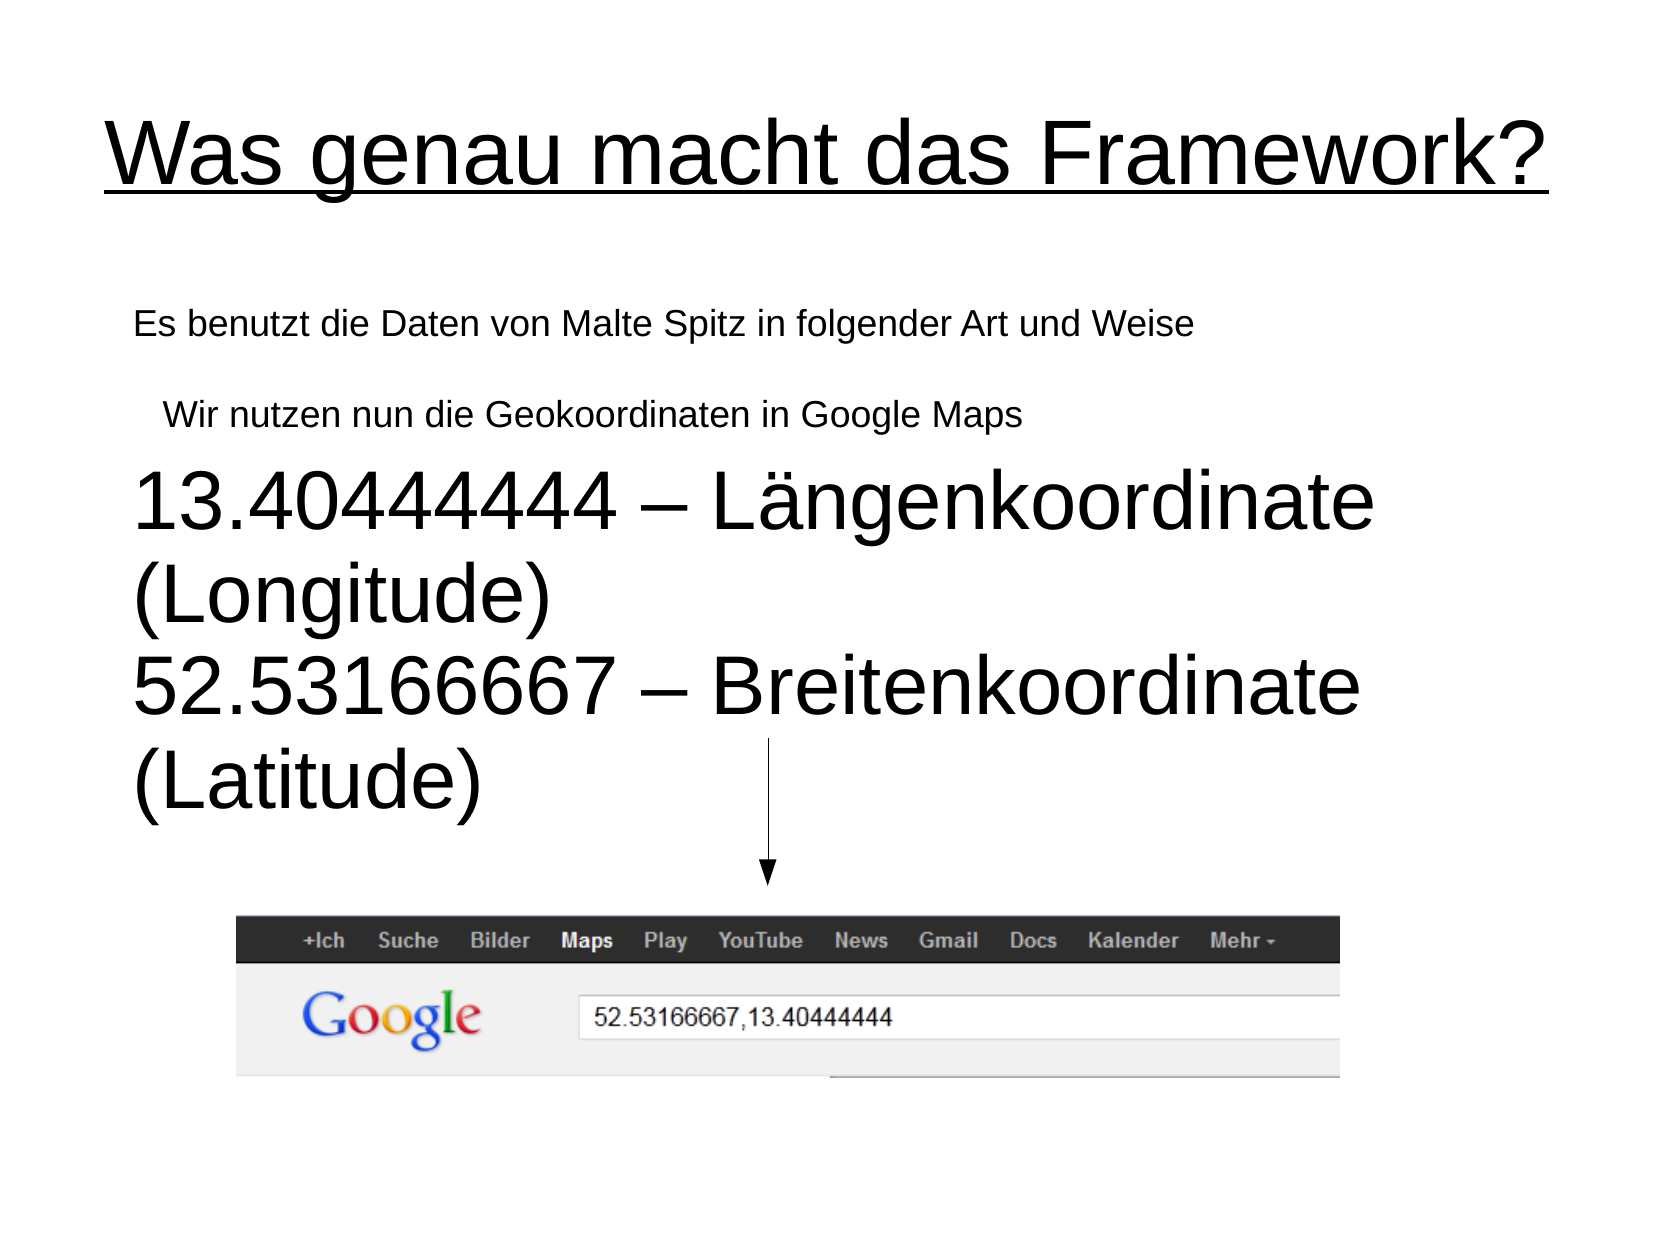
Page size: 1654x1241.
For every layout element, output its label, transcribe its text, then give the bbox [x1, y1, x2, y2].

picture [236, 915, 1340, 1078]
text_box 13.40444444 – Längenkoordinate (Longitude) 52.53166667 – Breitenkoordinate (Latitude) [118, 446, 1477, 857]
title Was genau macht das Framework? [82, 49, 1571, 257]
text_box Es benutzt die Daten von Malte Spitz in folgender Art und Weise [118, 295, 1477, 446]
text_box Wir nutzen nun die Geokoordinaten in Google Maps [147, 386, 1093, 446]
